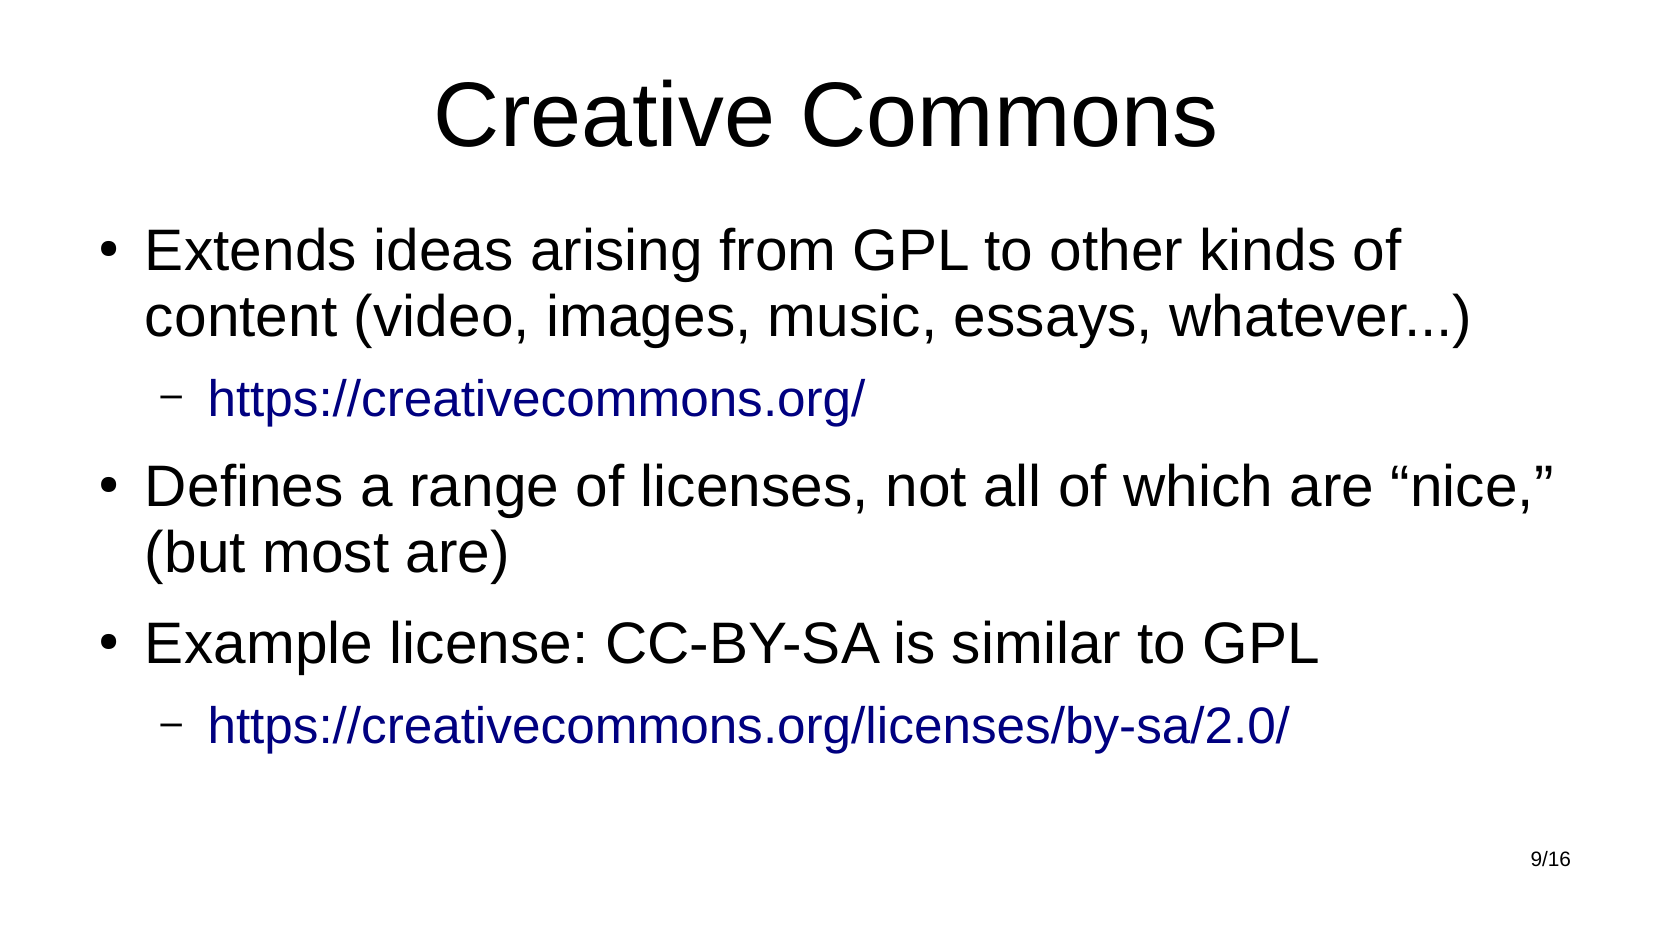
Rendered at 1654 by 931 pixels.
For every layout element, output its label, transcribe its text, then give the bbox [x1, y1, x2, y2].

list Extends ideas arising from GPL to other kinds of content (video, images, music, essays, whatever...) https://creativecommons.org/ Defines a range of licenses, not all of which are “nice,” (but most are) Example license: CC-BY-SA is similar to GPL https://creativecommons.org/licenses/by-sa/2.0/ [82, 217, 1571, 758]
title Creative Commons [82, 37, 1571, 193]
